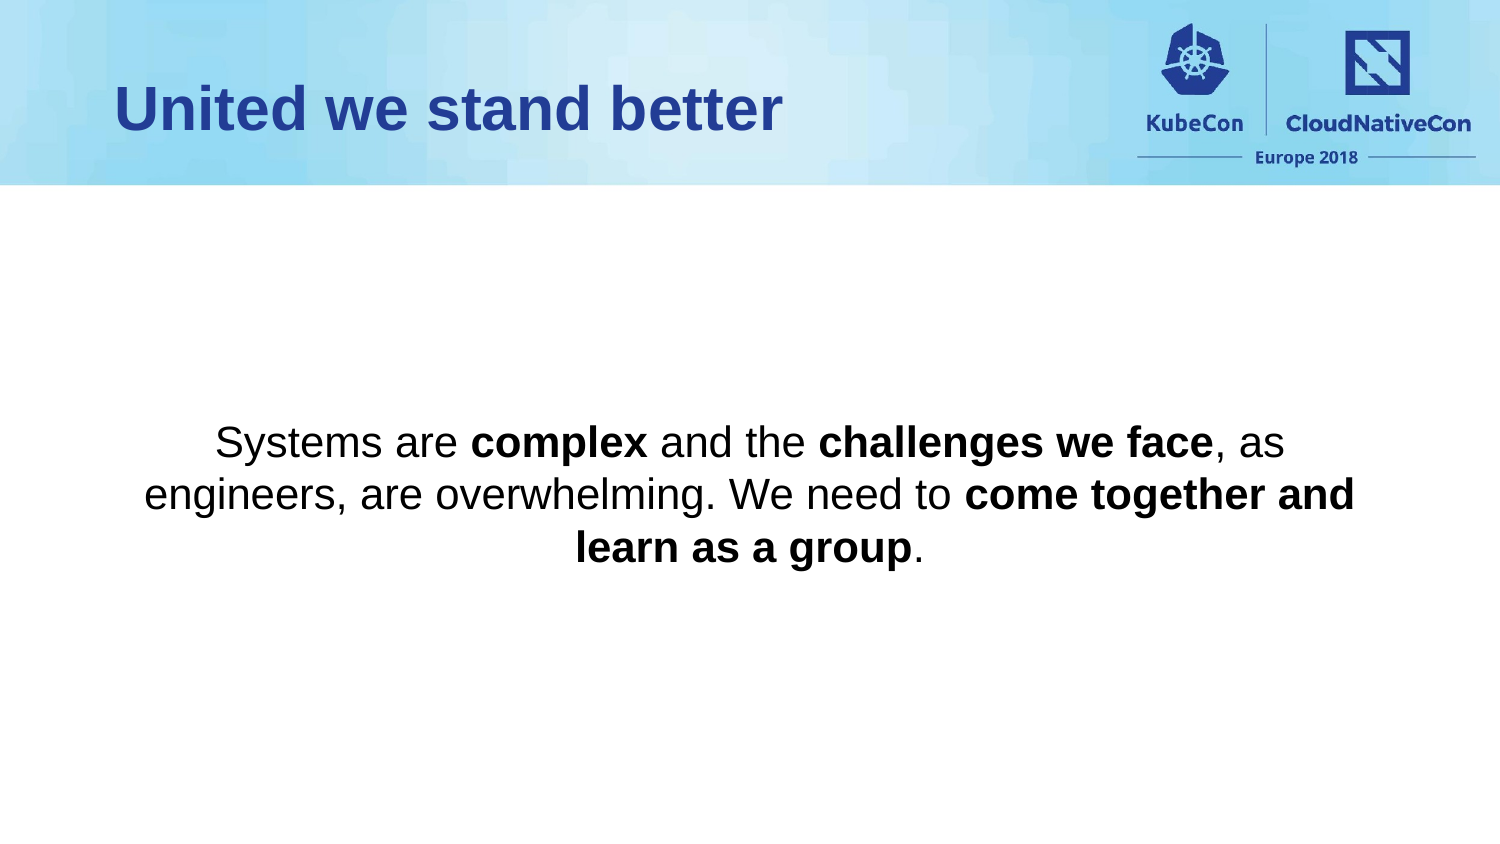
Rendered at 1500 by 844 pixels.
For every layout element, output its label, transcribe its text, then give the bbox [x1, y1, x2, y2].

picture [0, 0, 1500, 844]
list Systems are complex and the challenges we face, as engineers, are overwhelming. We need to come together and learn as a group. [103, 224, 1397, 760]
title United we stand better [103, 23, 1397, 187]
